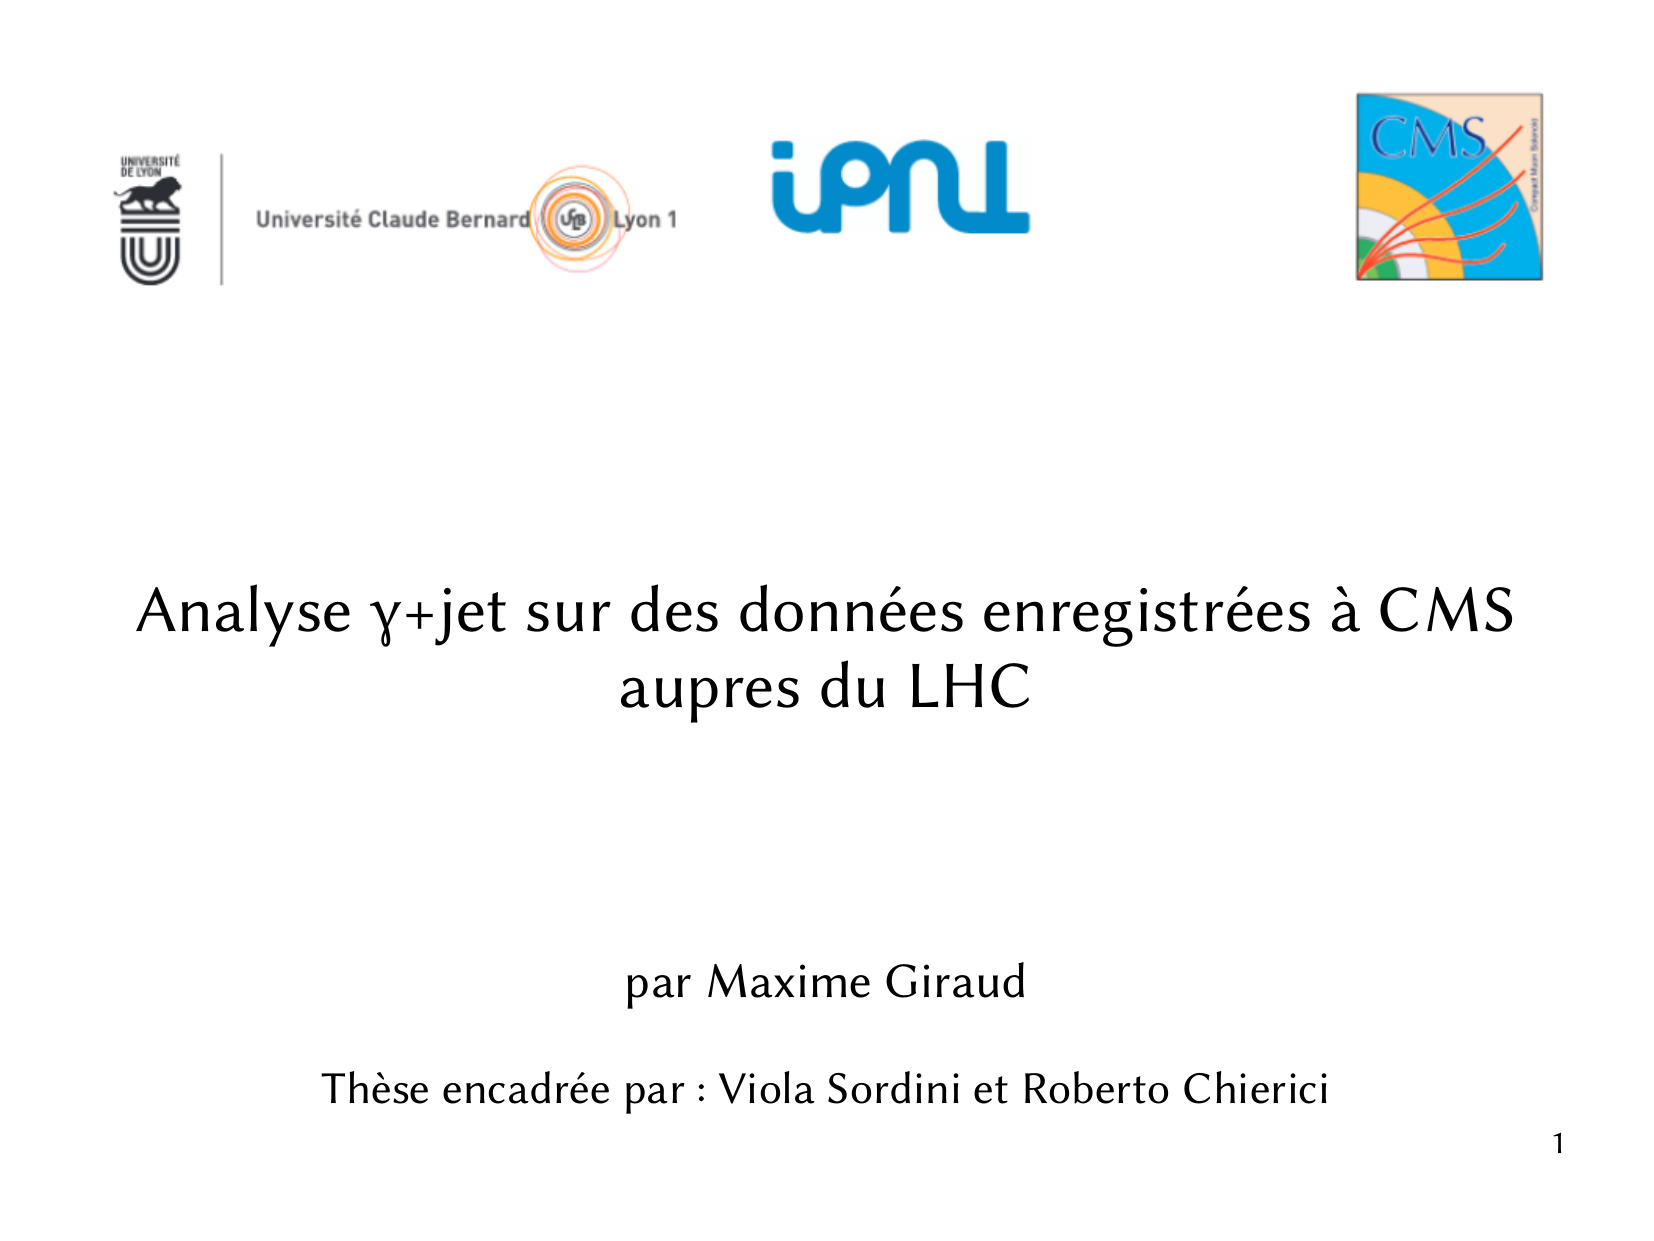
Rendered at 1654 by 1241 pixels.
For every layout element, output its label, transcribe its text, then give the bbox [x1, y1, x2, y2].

text_box 1 [1535, 1116, 1591, 1170]
subtitle Analyse γ+jet sur des données enregistrées à CMS aupres du LHC par Maxime Giraud Thèse encadrée par : Viola Sordini et Roberto Chierici [82, 342, 1571, 1115]
picture [69, 72, 1584, 331]
